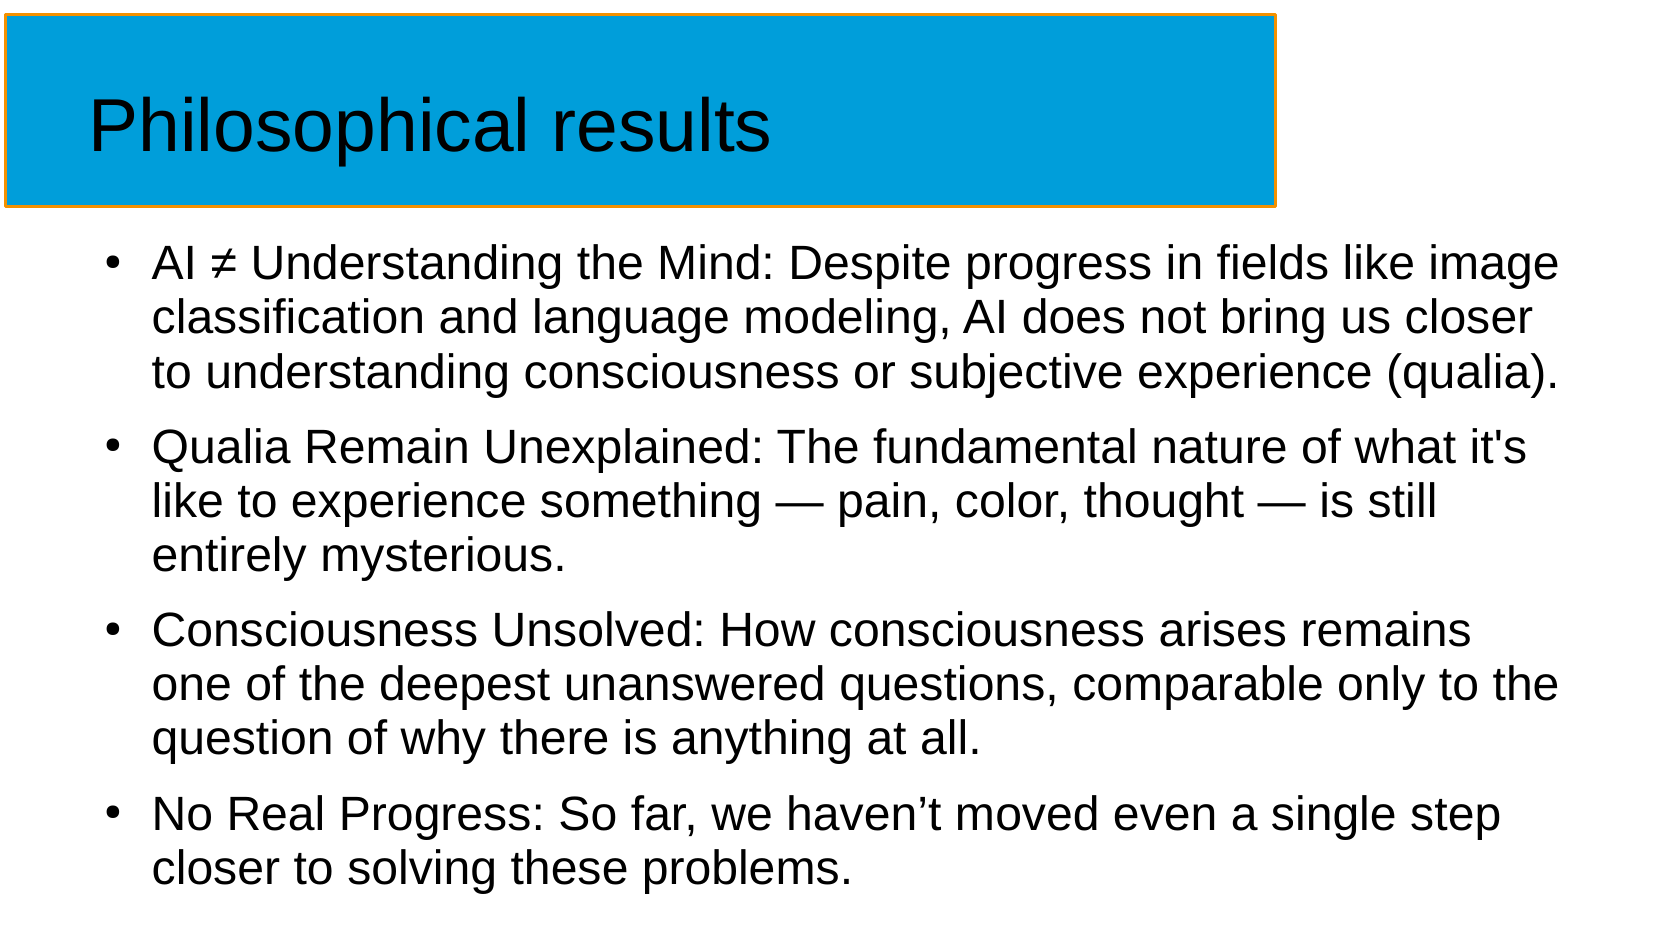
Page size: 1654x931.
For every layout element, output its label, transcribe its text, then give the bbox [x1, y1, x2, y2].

list AI ≠ Understanding the Mind: Despite progress in fields like image classification and language modeling, AI does not bring us closer to understanding consciousness or subjective experience (qualia). Qualia Remain Unexplained: The fundamental nature of what it's like to experience something — pain, color, thought — is still entirely mysterious. Consciousness Unsolved: How consciousness arises remains one of the deepest unanswered questions, comparable only to the question of why there is anything at all. No Real Progress: So far, we haven’t moved even a single step closer to solving these problems. [88, 236, 1565, 916]
title Philosophical results [88, 44, 1565, 207]
